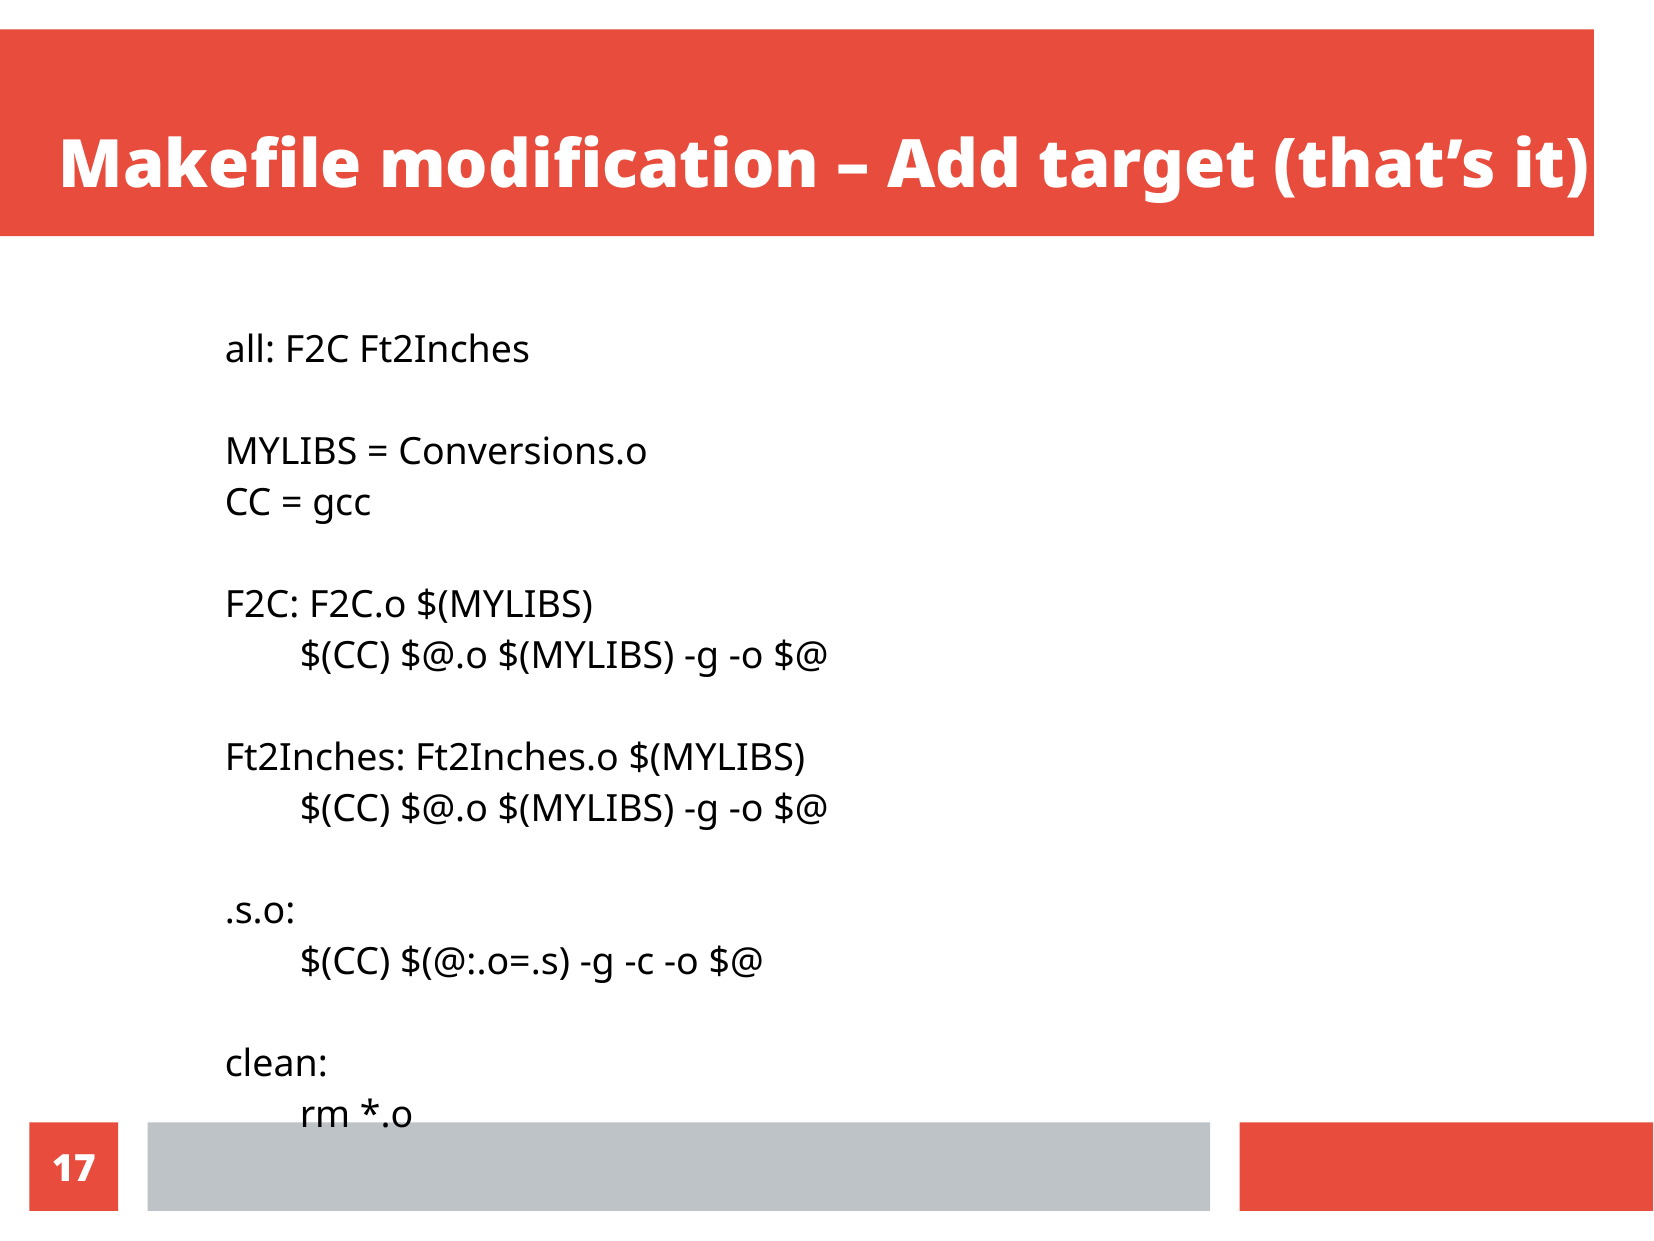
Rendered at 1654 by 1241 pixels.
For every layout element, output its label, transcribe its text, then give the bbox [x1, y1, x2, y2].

text_box all: F2C Ft2Inches MYLIBS = Conversions.o CC = gcc F2C: F2C.o $(MYLIBS) $(CC) $@.o $(MYLIBS) -g -o $@ Ft2Inches: Ft2Inches.o $(MYLIBS) $(CC) $@.o $(MYLIBS) -g -o $@ .s.o: $(CC) $(@:.o=.s) -g -c -o $@ clean: rm *.o [210, 315, 1366, 1087]
title Makefile modification – Add target (that’s it) [58, 59, 1594, 207]
